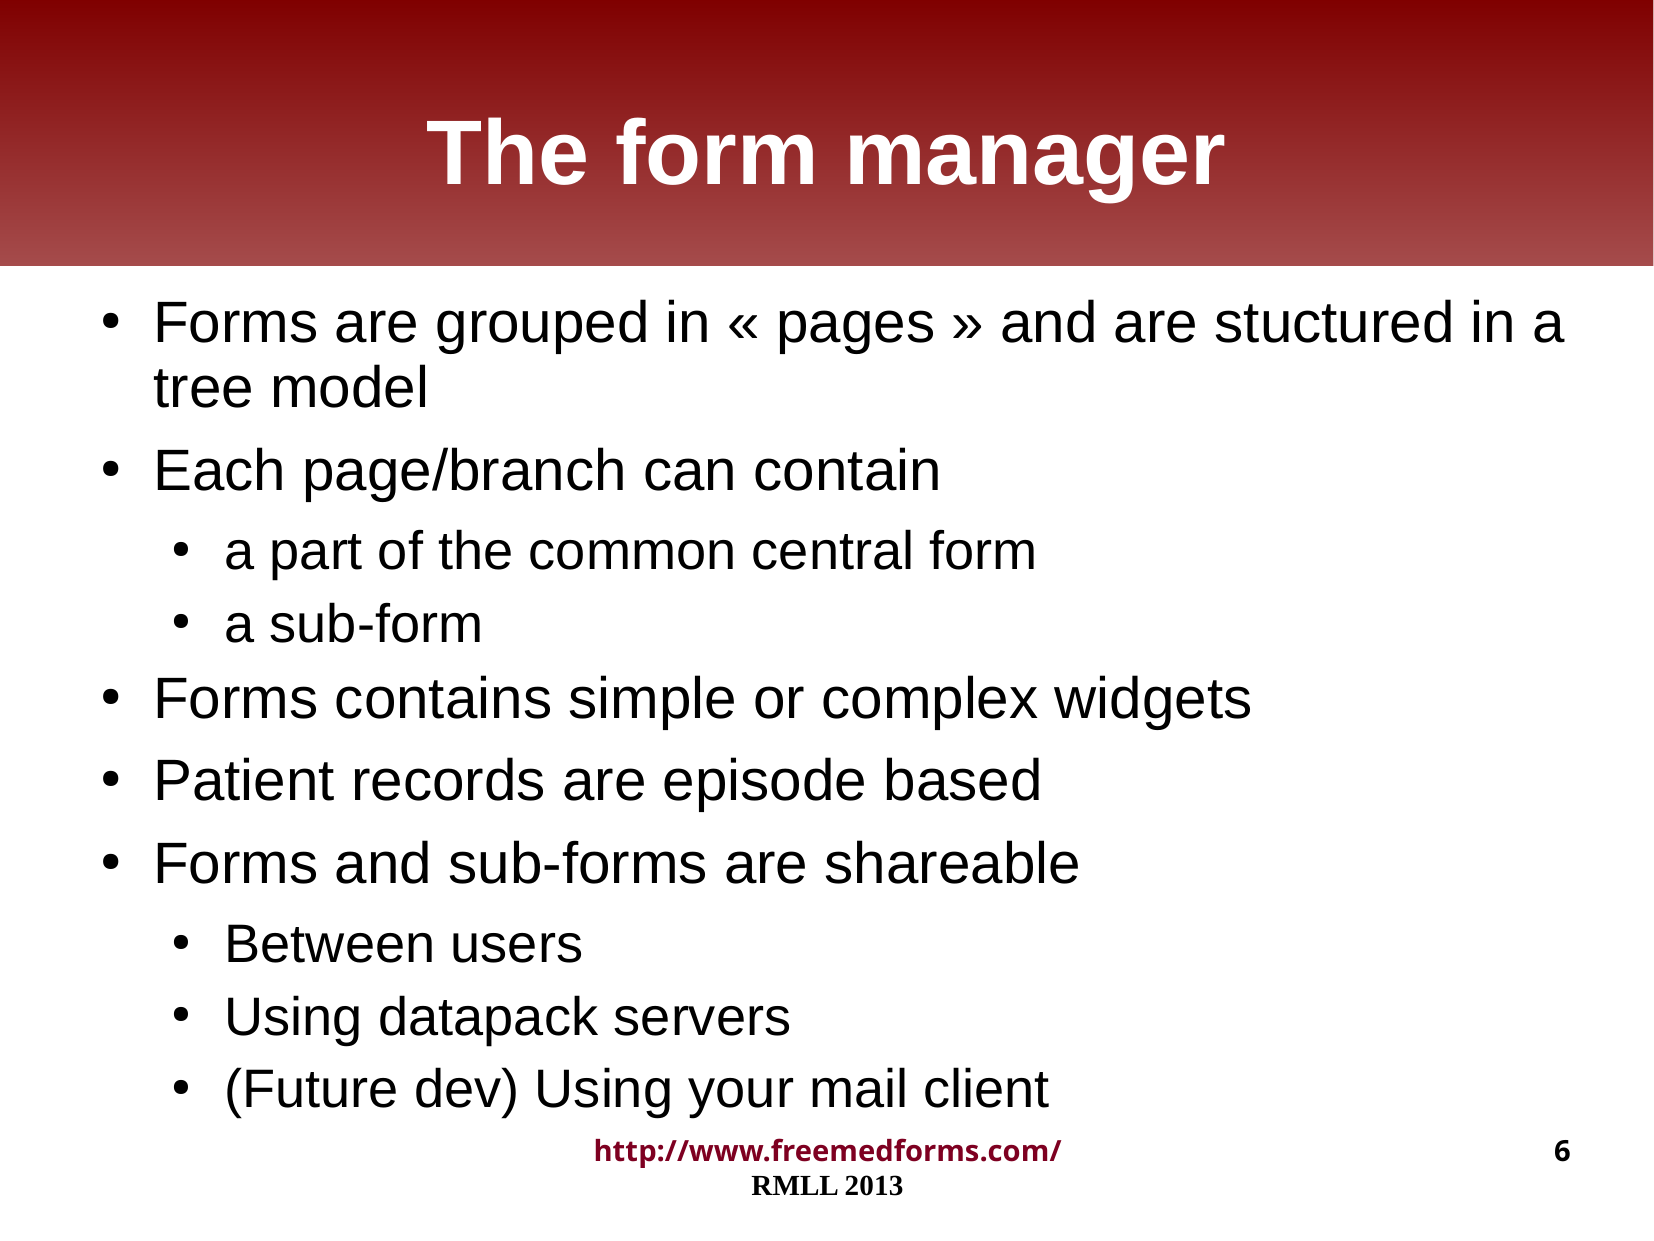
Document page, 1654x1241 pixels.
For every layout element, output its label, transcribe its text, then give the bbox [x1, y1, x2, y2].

title The form manager [29, 49, 1625, 257]
list Forms are grouped in « pages » and are stuctured in a tree model Each page/branch can contain a part of the common central form a sub-form Forms contains simple or complex widgets Patient records are episode based Forms and sub-forms are shareable Between users Using datapack servers (Future dev) Using your mail client [82, 290, 1571, 1119]
